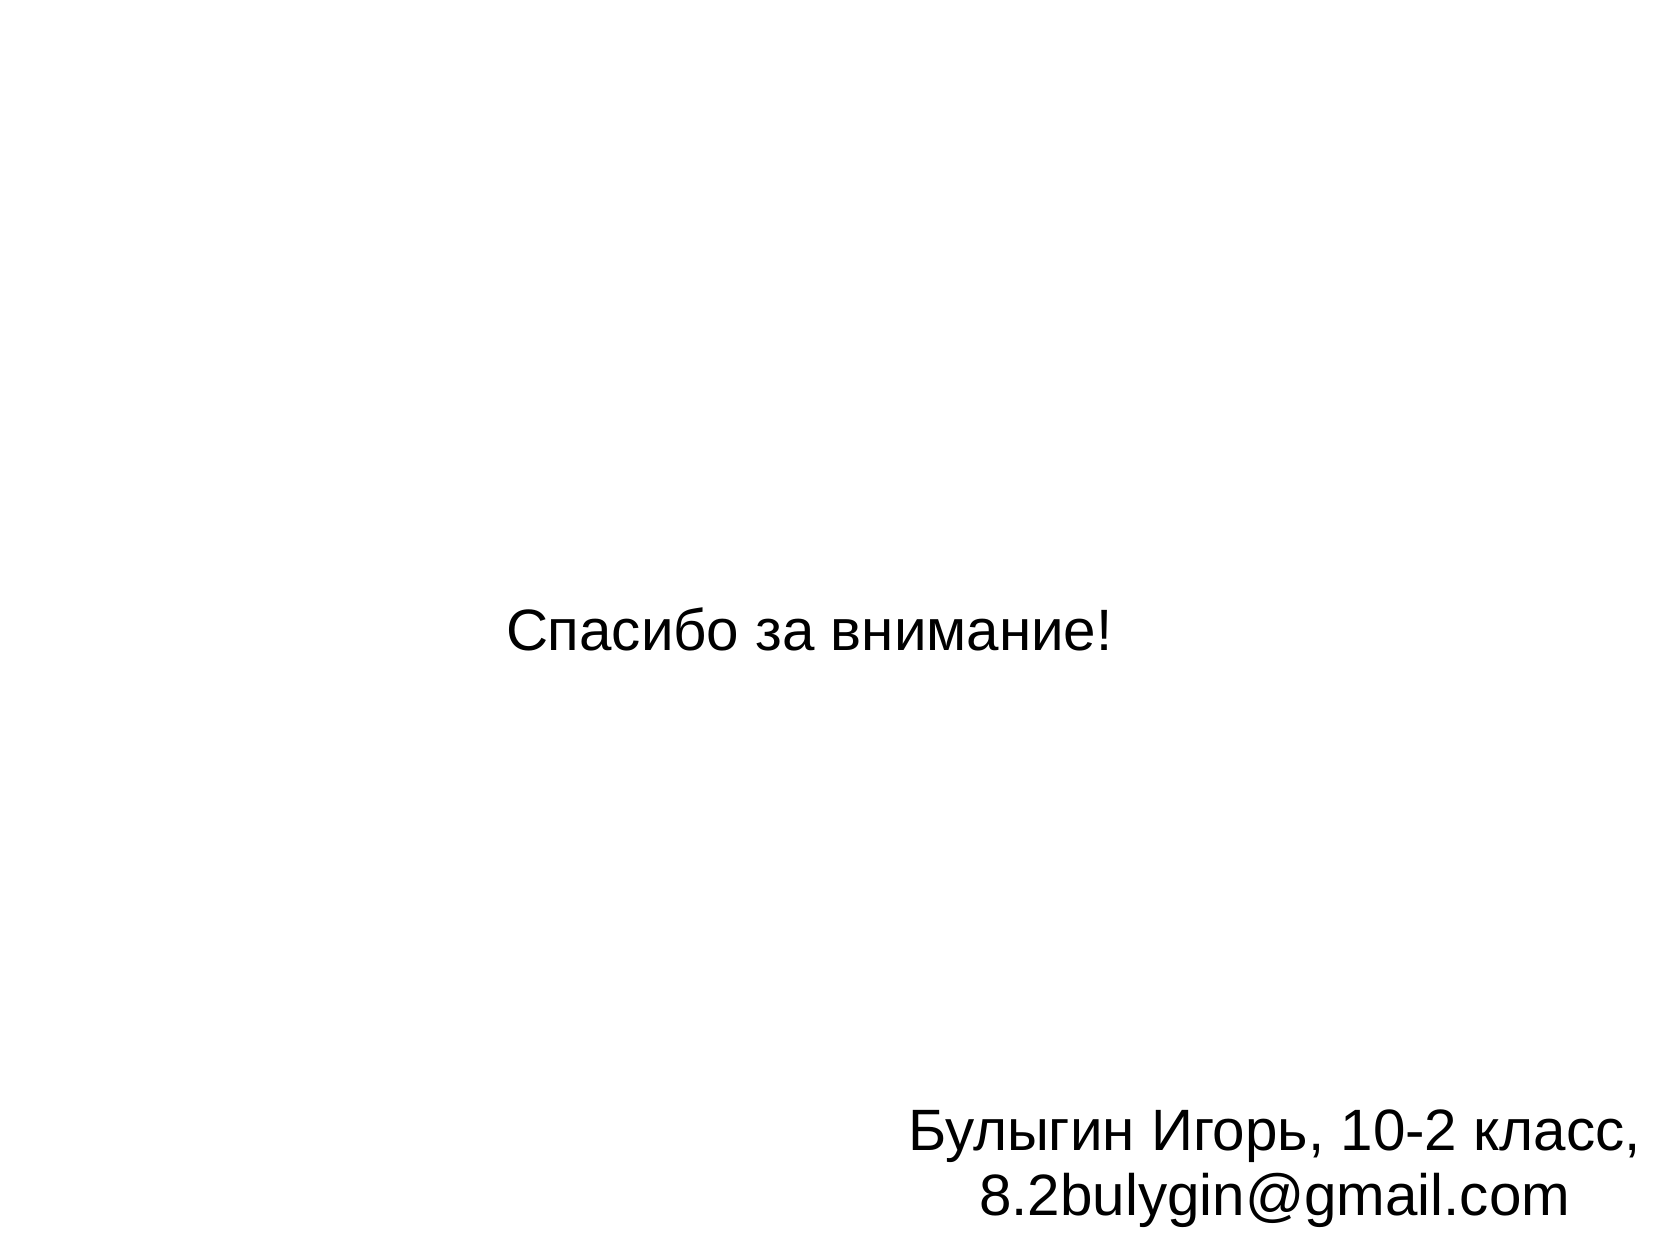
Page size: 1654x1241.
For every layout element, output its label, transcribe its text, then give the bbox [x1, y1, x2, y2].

text_box Спасибо за внимание! [467, 590, 1152, 671]
text_box Булыгин Игорь, 10-2 класс, 8.2bulygin@gmail.com [856, 1090, 1654, 1241]
